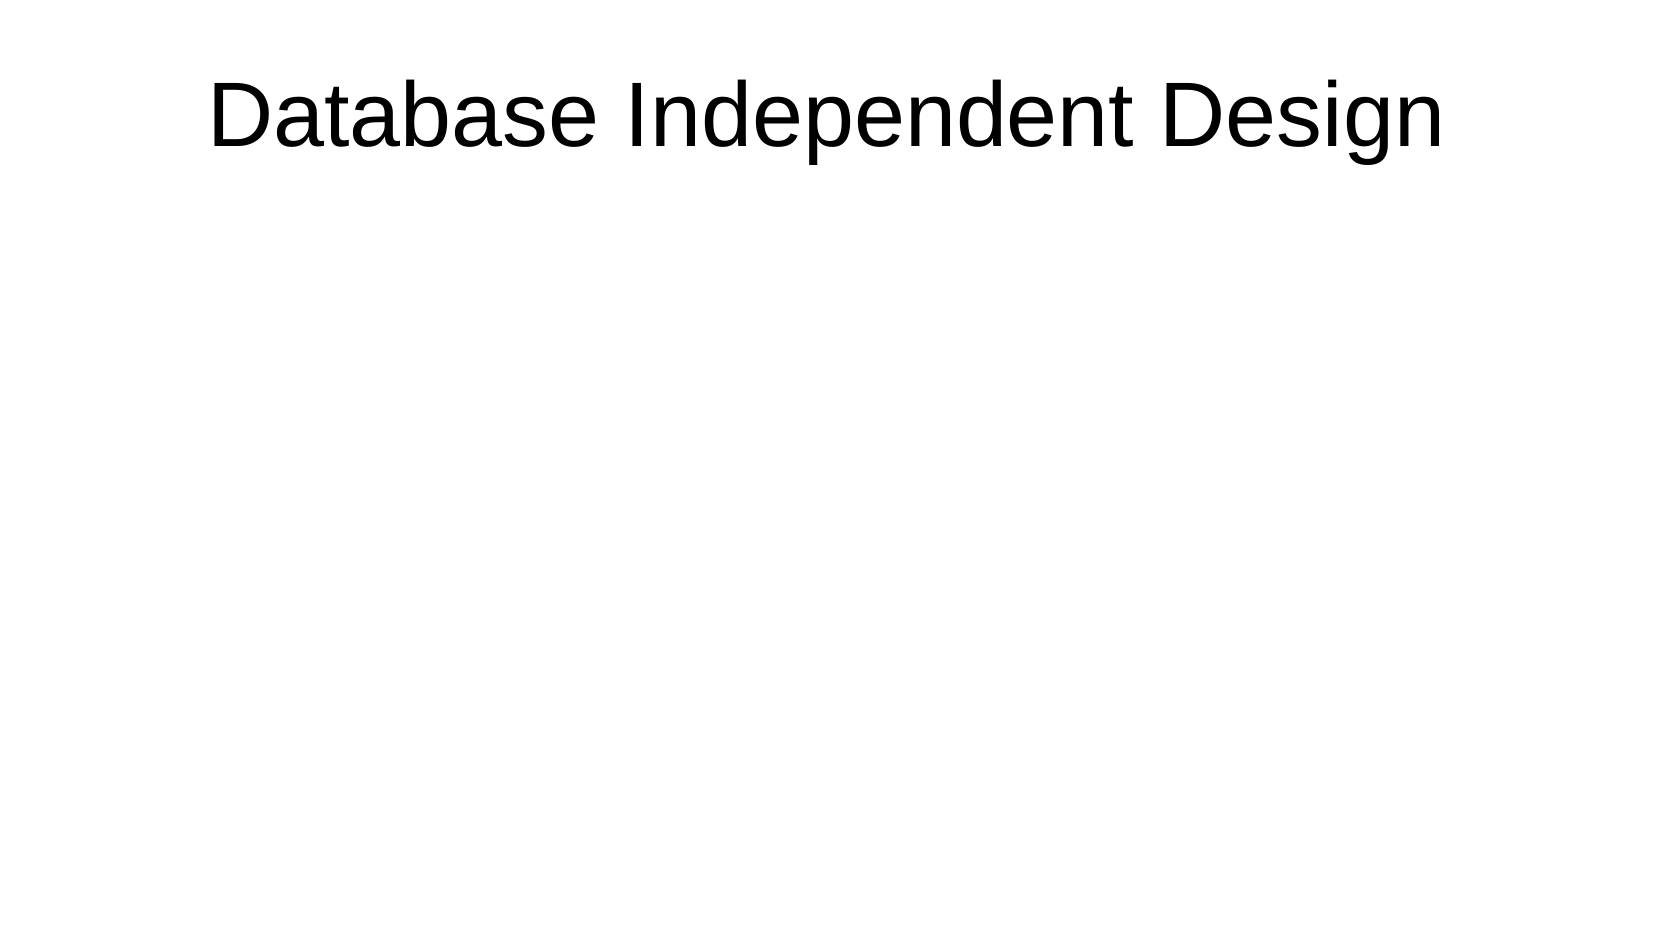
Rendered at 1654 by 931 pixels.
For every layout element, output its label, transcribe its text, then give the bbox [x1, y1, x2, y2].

title Database Independent Design [82, 37, 1571, 193]
